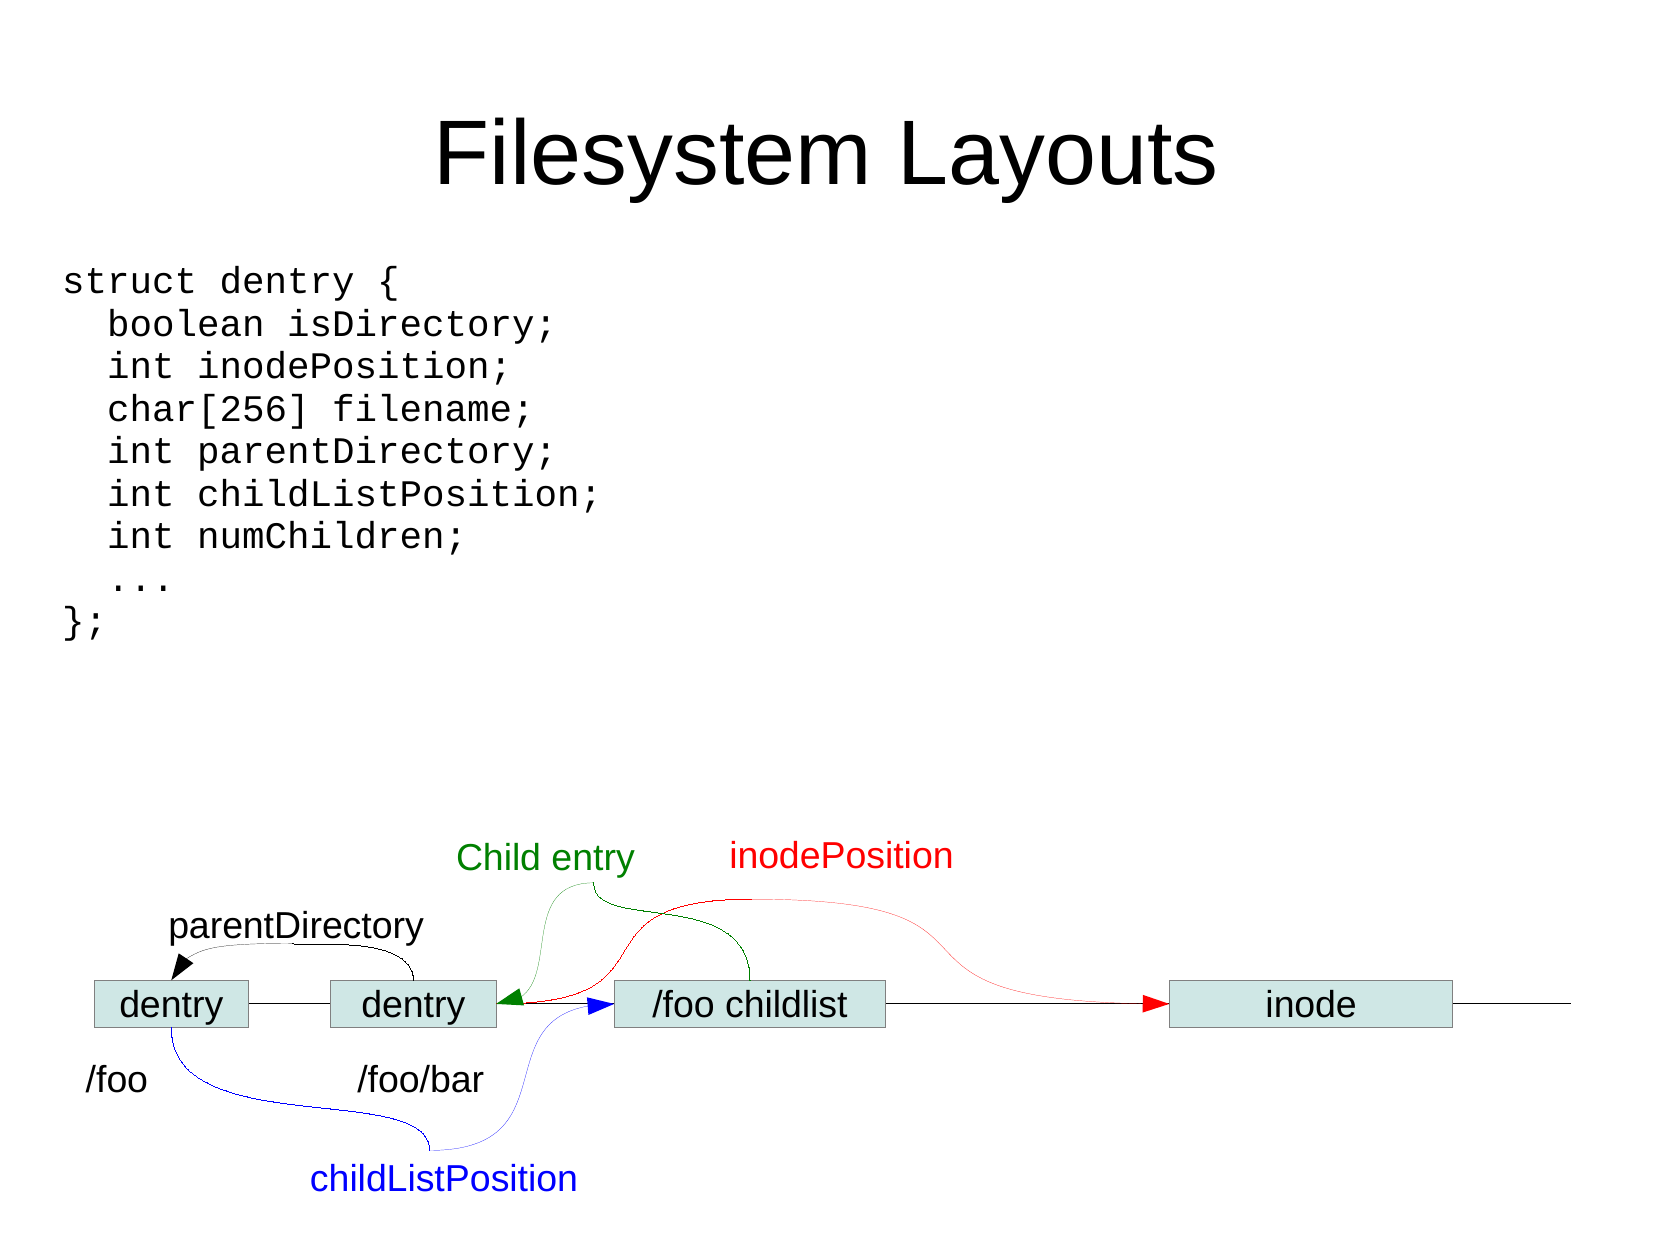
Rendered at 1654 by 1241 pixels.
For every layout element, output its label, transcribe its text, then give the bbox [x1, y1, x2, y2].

title Filesystem Layouts [82, 49, 1571, 257]
text_box /foo [70, 1051, 163, 1108]
text_box dentry [330, 980, 497, 1028]
text_box struct dentry { boolean isDirectory; int inodePosition; char[256] filename; int parentDirectory; int childListPosition; int numChildren; ... }; [47, 212, 733, 781]
text_box Child entry [441, 829, 650, 886]
text_box dentry [94, 980, 249, 1028]
text_box /foo childlist [614, 980, 886, 1028]
text_box childListPosition [295, 1150, 593, 1208]
text_box /foo/bar [342, 1051, 500, 1108]
text_box parentDirectory [153, 897, 439, 955]
text_box inode [1169, 980, 1453, 1028]
text_box inodePosition [714, 826, 969, 884]
